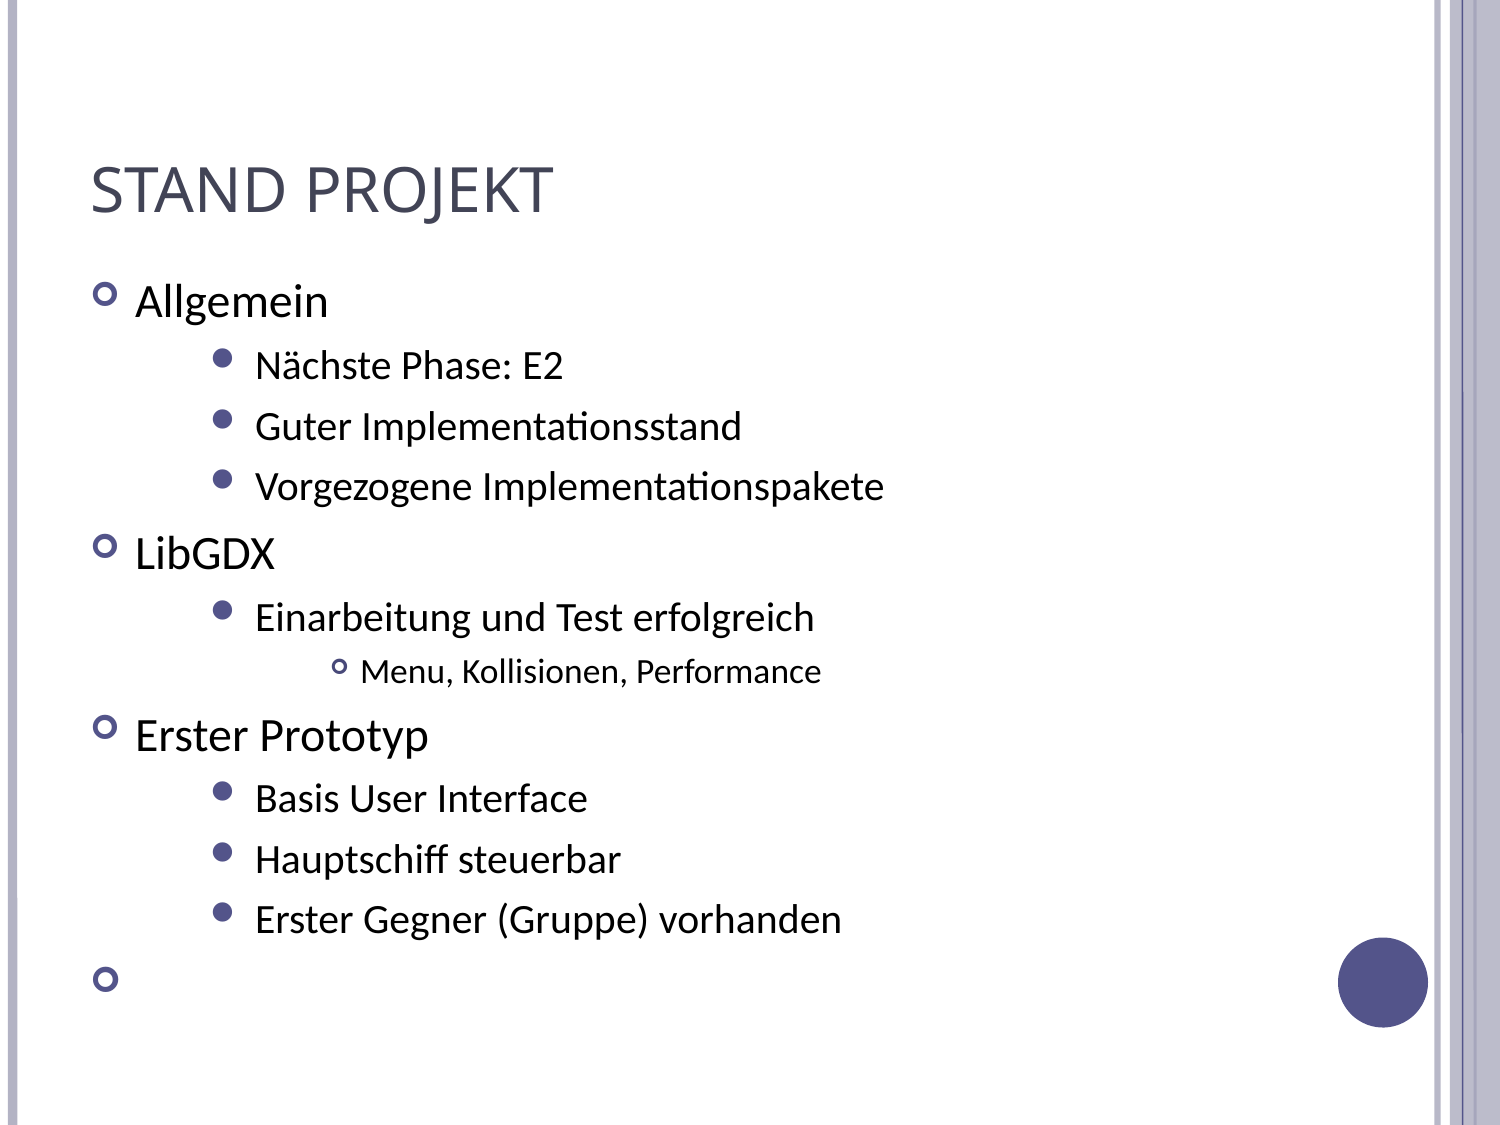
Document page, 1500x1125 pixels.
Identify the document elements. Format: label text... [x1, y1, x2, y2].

title Stand Projekt [75, 45, 1300, 233]
list Allgemein Nächste Phase: E2 Guter Implementationsstand Vorgezogene Implementationspakete LibGDX Einarbeitung und Test erfolgreich Menu, Kollisionen, Performance Erster Prototyp Basis User Interface Hauptschiff steuerbar Erster Gegner (Gruppe) vorhanden [75, 262, 1300, 1062]
